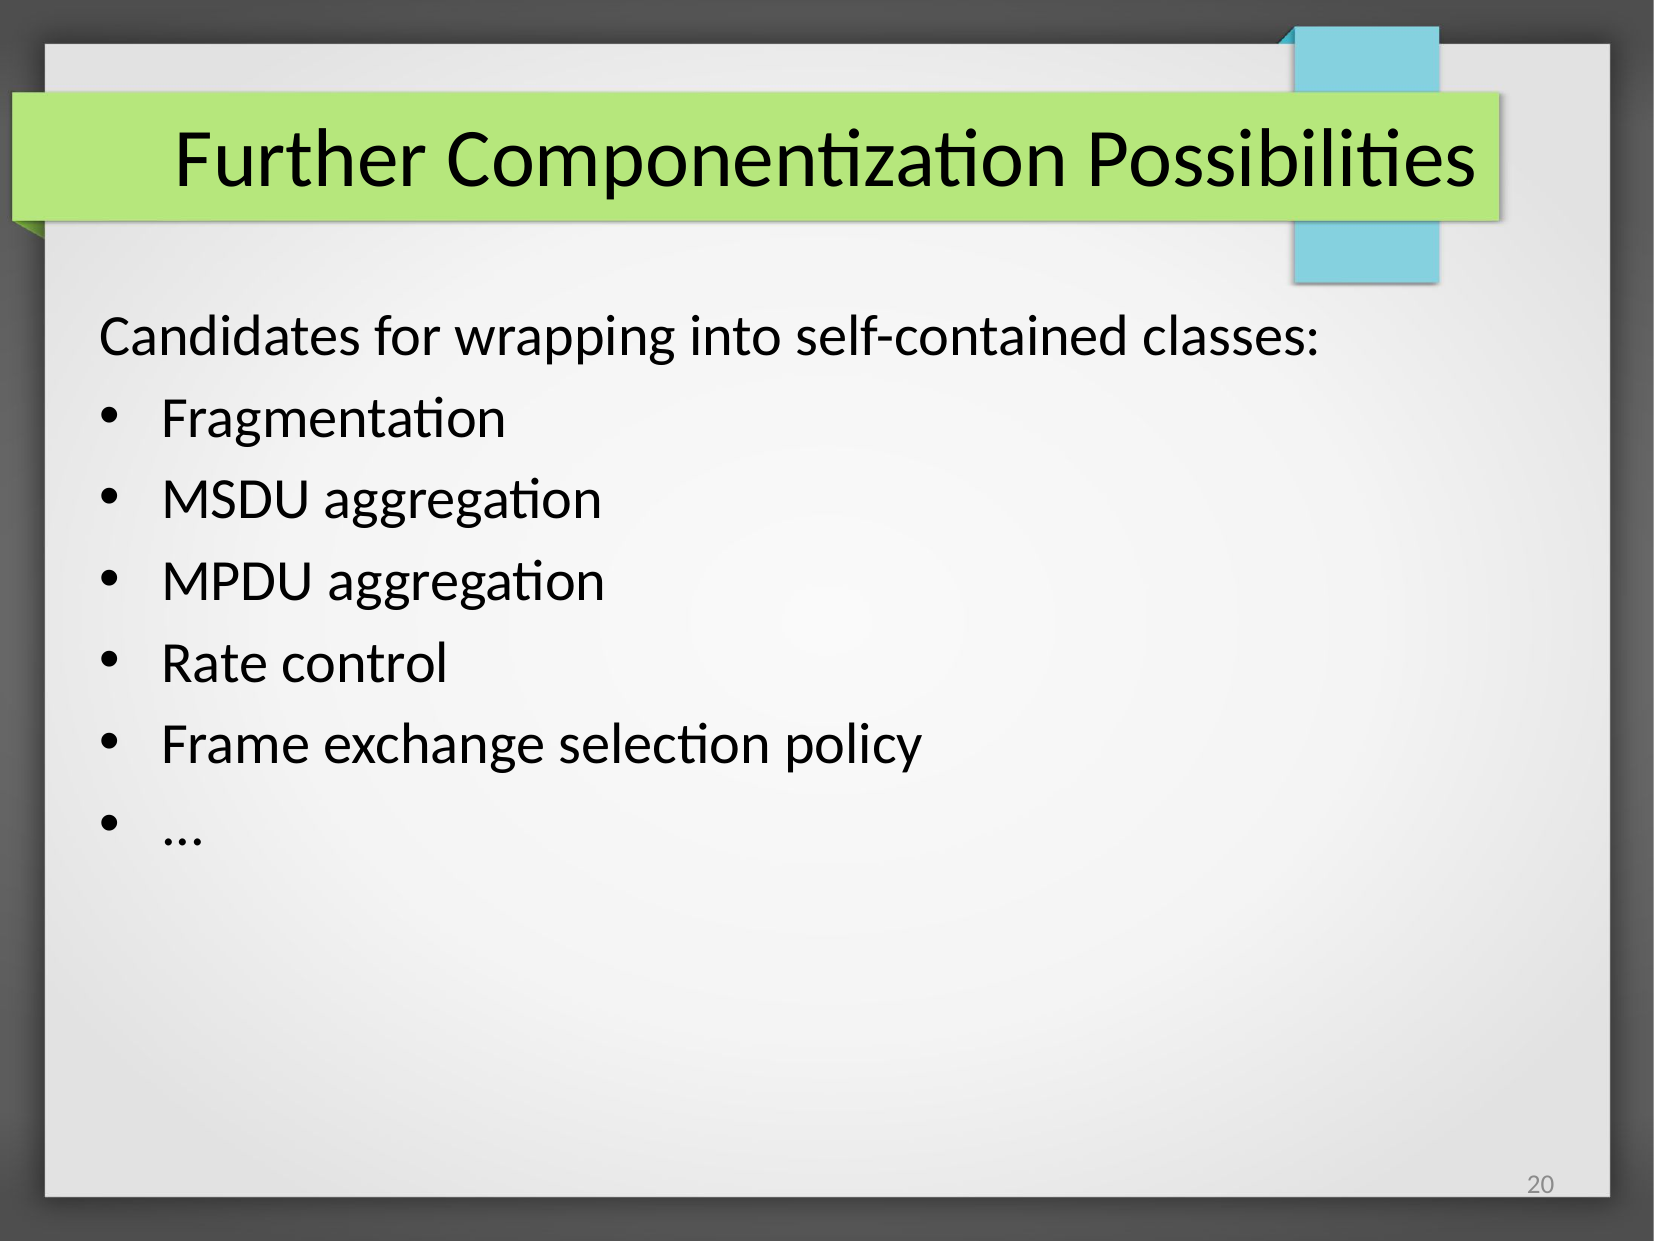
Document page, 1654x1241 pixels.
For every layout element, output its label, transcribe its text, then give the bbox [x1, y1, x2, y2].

list Candidates for wrapping into self-contained classes: Fragmentation MSDU aggregation MPDU aggregation Rate control Frame exchange selection policy ... [82, 289, 1571, 1108]
title Further Componentization Possibilities [82, 49, 1571, 257]
picture [0, 0, 1654, 1241]
slide_number <number> [1185, 1149, 1571, 1216]
